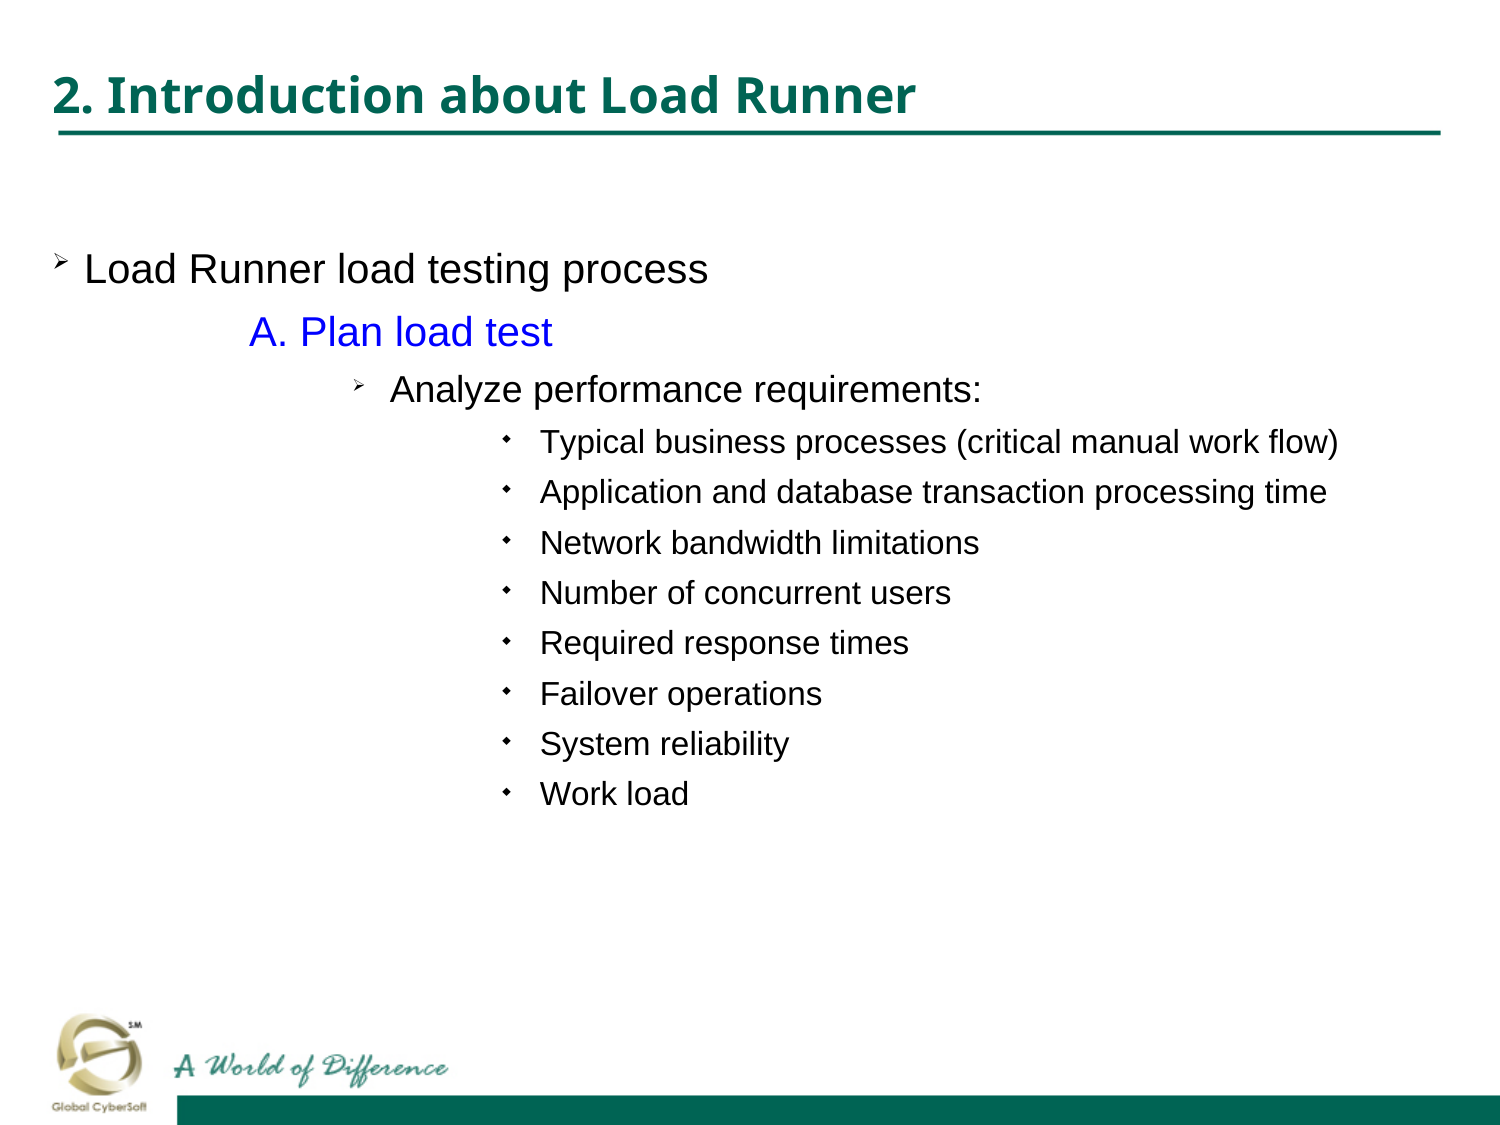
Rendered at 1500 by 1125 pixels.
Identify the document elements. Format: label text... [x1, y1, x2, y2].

picture [0, 0, 1500, 1125]
list Load Runner load testing process A. Plan load test Analyze performance requirements: Typical business processes (critical manual work flow) Application and database transaction processing time Network bandwidth limitations Number of concurrent users Required response times Failover operations System reliability Work load [37, 155, 1463, 1052]
title 2. Introduction about Load Runner [37, 0, 1463, 155]
